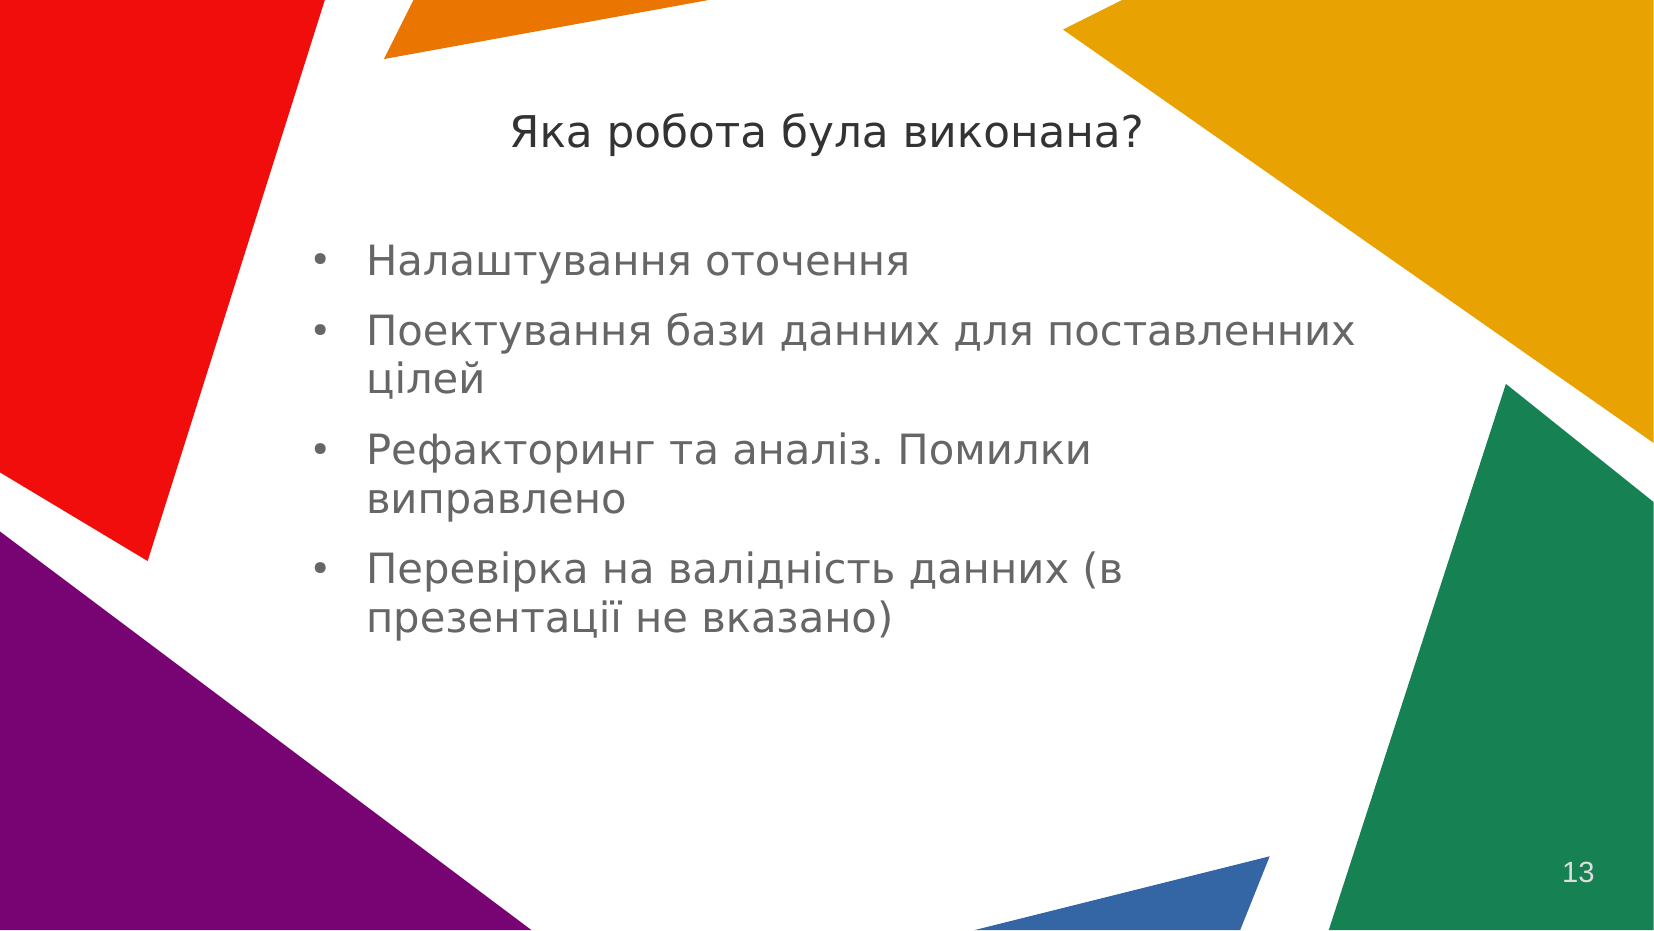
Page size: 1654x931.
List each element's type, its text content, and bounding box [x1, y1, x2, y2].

title Яка робота була виконана? [295, 59, 1359, 207]
list Налаштування оточення Поектування бази данних для поставленних цілей Рефакторинг та аналіз. Помилки виправлено Перевірка на валідність данних (в презентації не вказано) [295, 236, 1359, 827]
